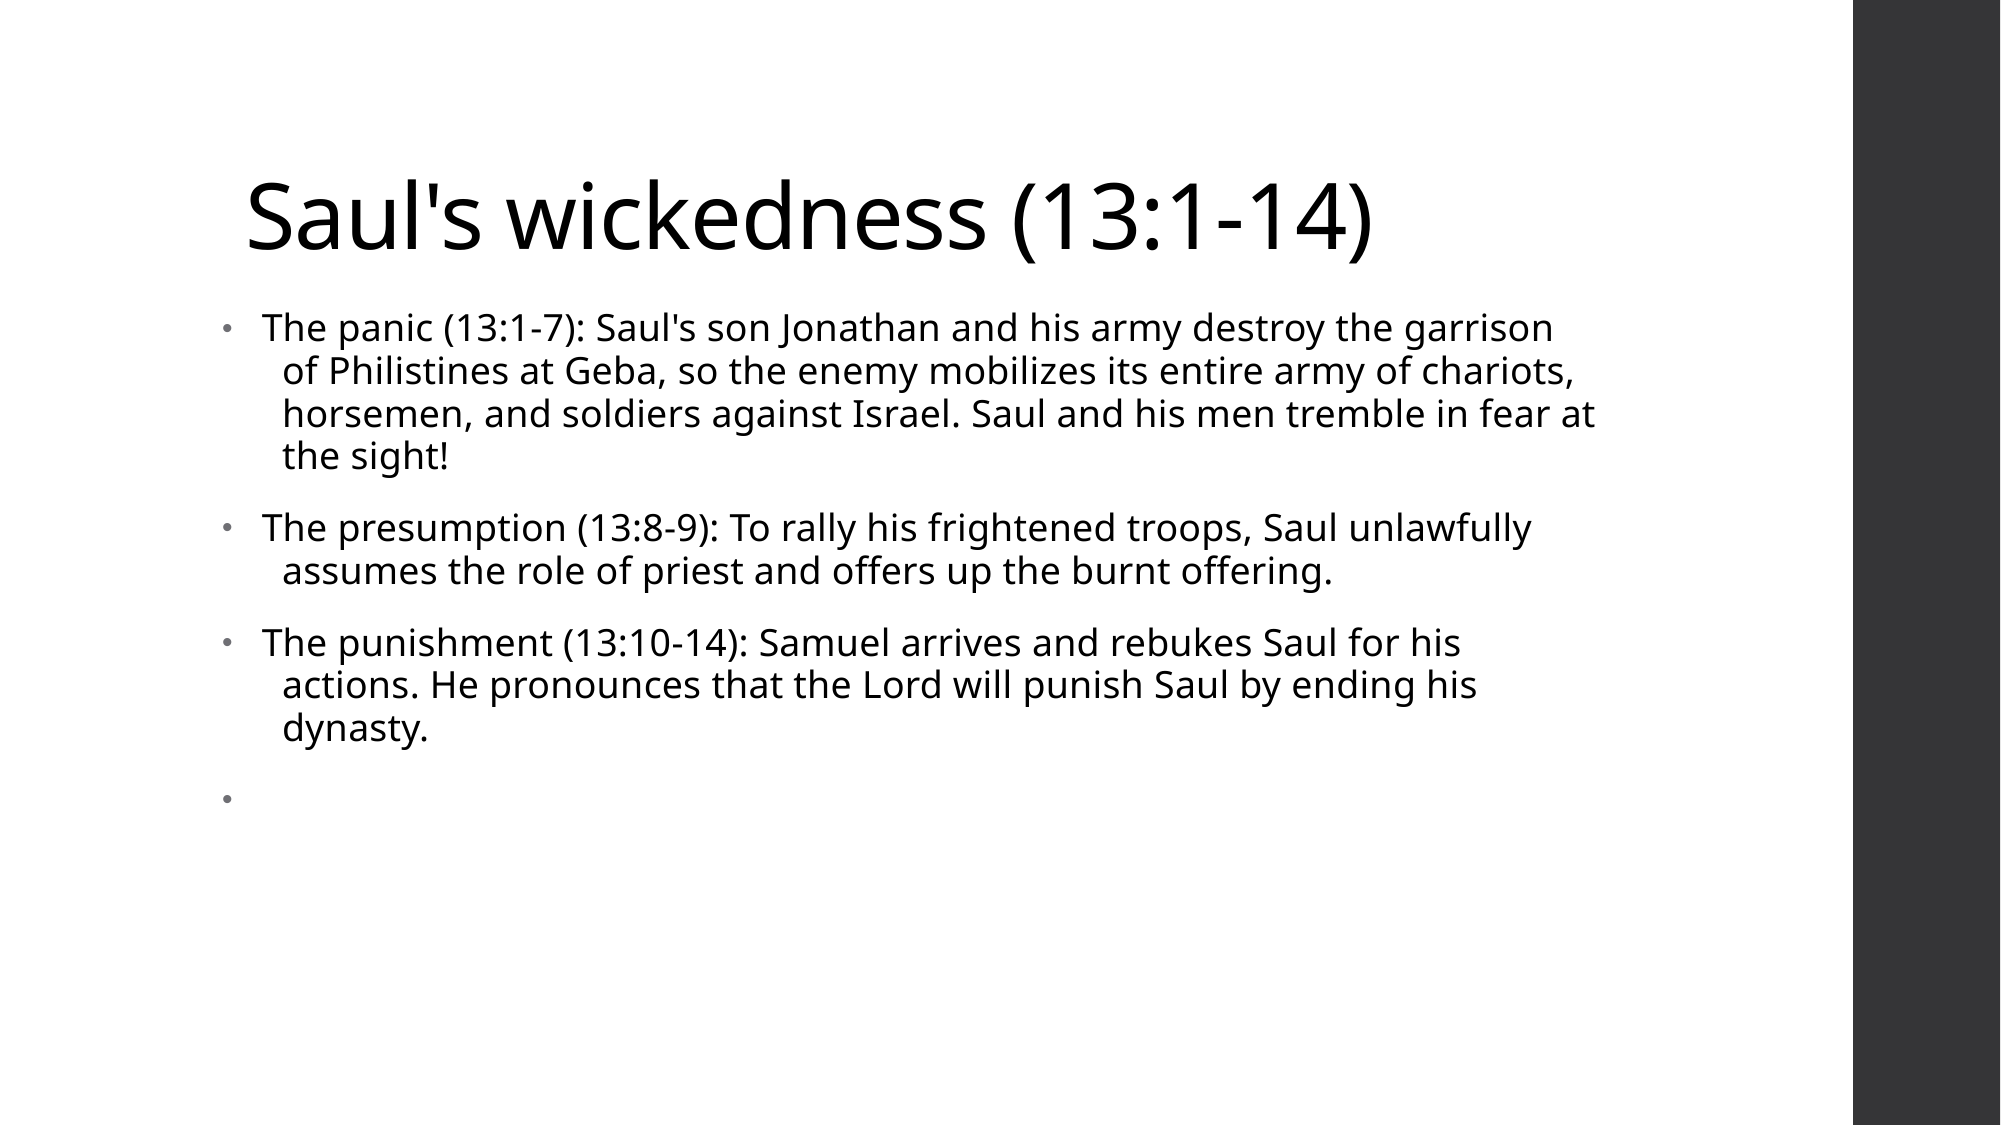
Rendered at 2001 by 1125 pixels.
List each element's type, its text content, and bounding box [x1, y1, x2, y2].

list The panic (13:1-7): Saul's son Jonathan and his army destroy the garrison of Philistines at Geba, so the enemy mobilizes its entire army of chariots, horsemen, and soldiers against Israel. Saul and his men tremble in fear at the sight! The presumption (13:8-9): To rally his frightened troops, Saul unlawfully assumes the role of priest and offers up the burnt offering. The punishment (13:10-14): Samuel arrives and rebukes Saul for his actions. He pronounces that the Lord will punish Saul by ending his dynasty. [206, 299, 1617, 1014]
title Saul's wickedness (13:1-14) [206, 60, 1797, 278]
